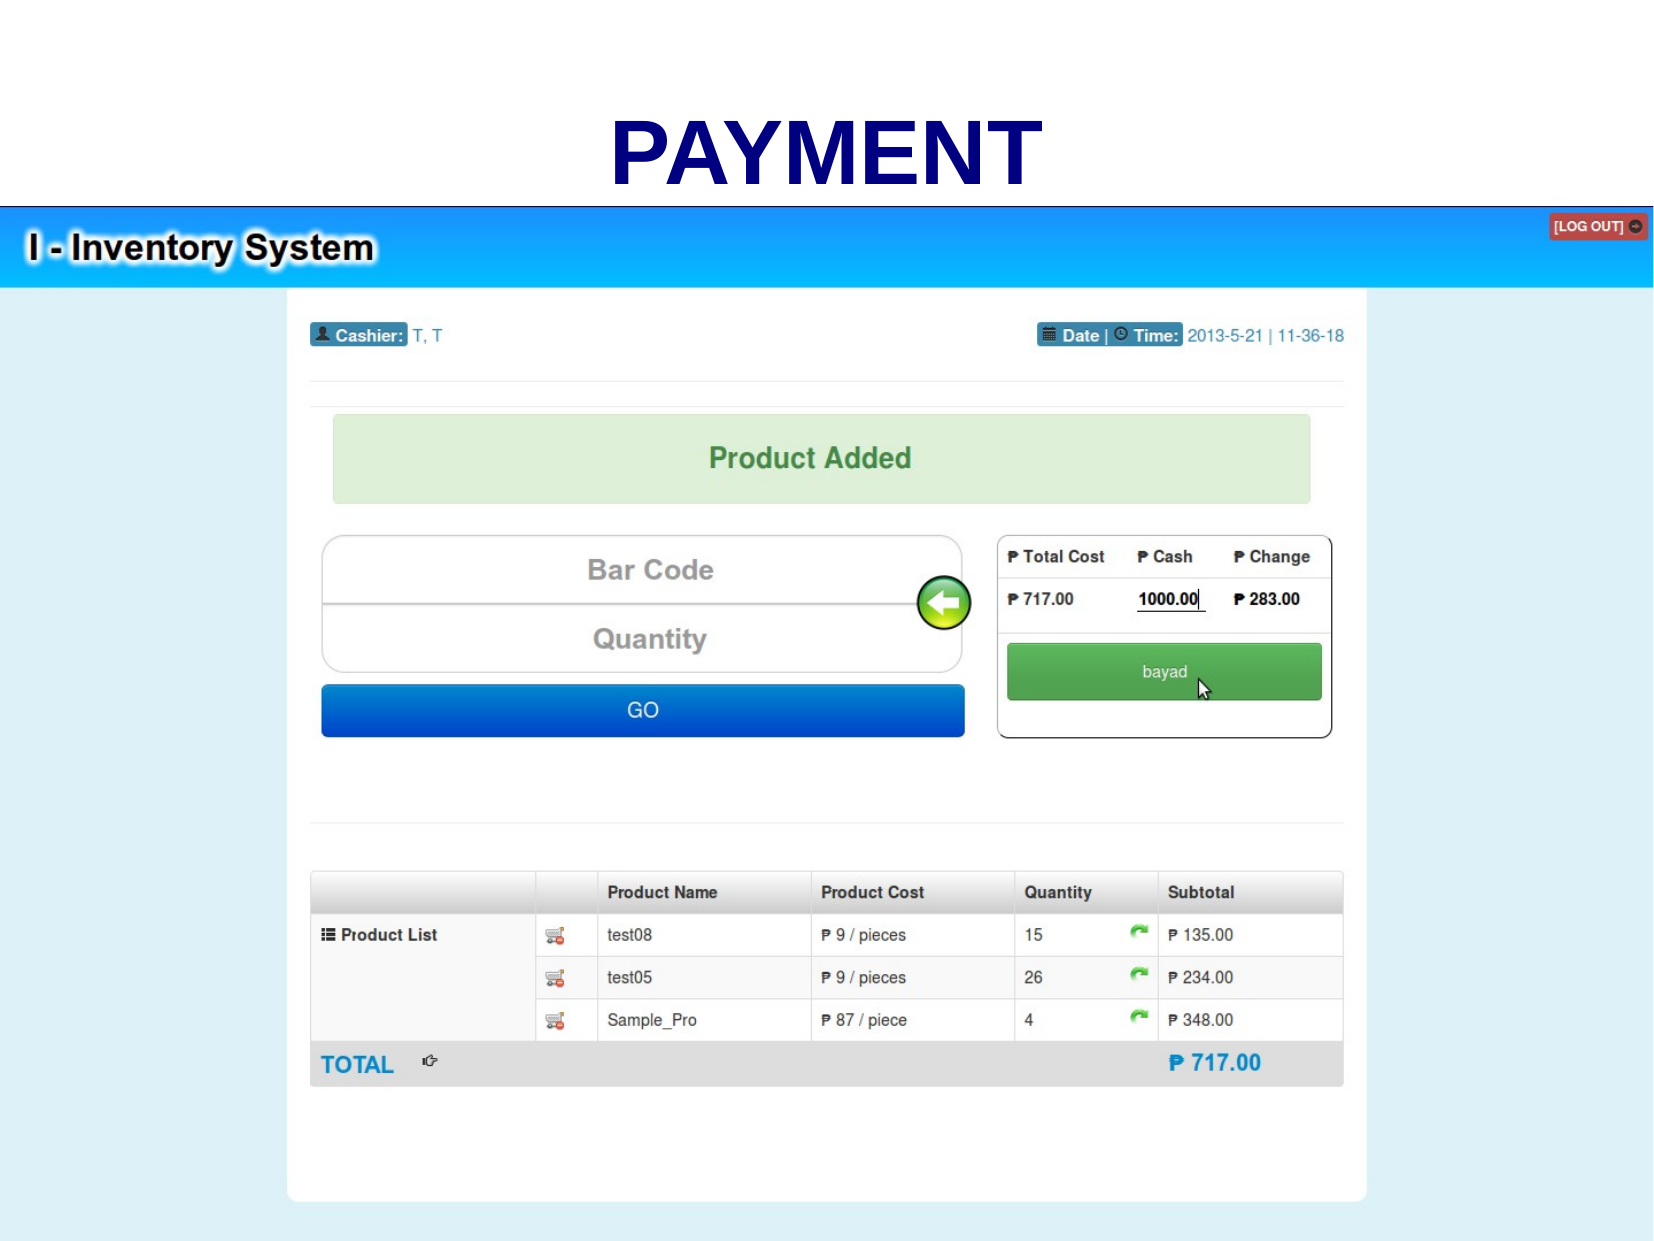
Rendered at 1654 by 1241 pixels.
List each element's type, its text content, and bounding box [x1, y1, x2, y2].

picture [0, 206, 1654, 274]
picture [0, 287, 1654, 1241]
title PAYMENT [82, 49, 1571, 206]
